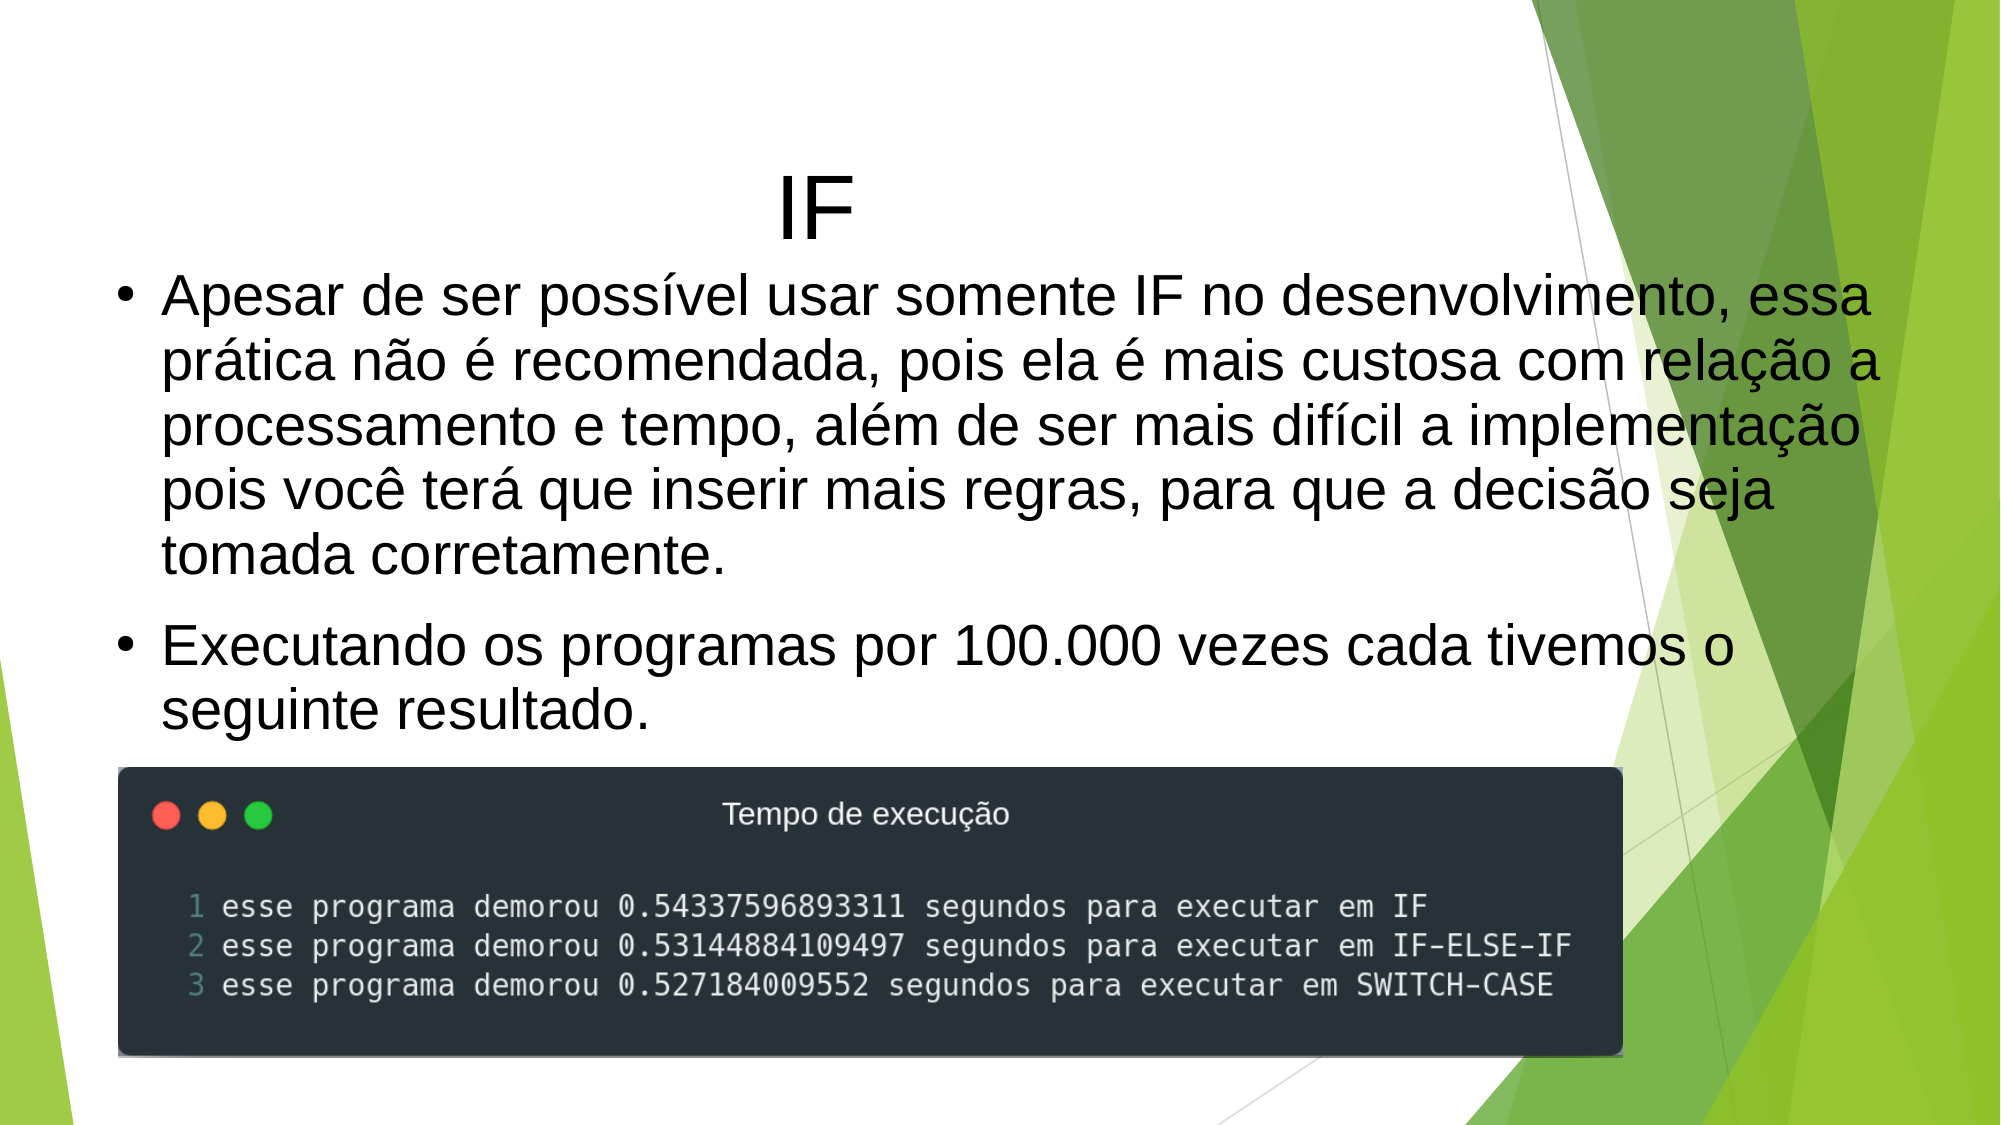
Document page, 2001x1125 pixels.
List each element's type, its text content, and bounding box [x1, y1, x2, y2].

list Apesar de ser possível usar somente IF no desenvolvimento, essa prática não é recomendada, pois ela é mais custosa com relação a processamento e tempo, além de ser mais difícil a implementação pois você terá que inserir mais regras, para que a decisão seja tomada corretamente. Executando os programas por 100.000 vezes cada tivemos o seguinte resultado. [99, 263, 1900, 745]
title IF [111, 99, 1522, 263]
picture [118, 767, 1623, 1058]
